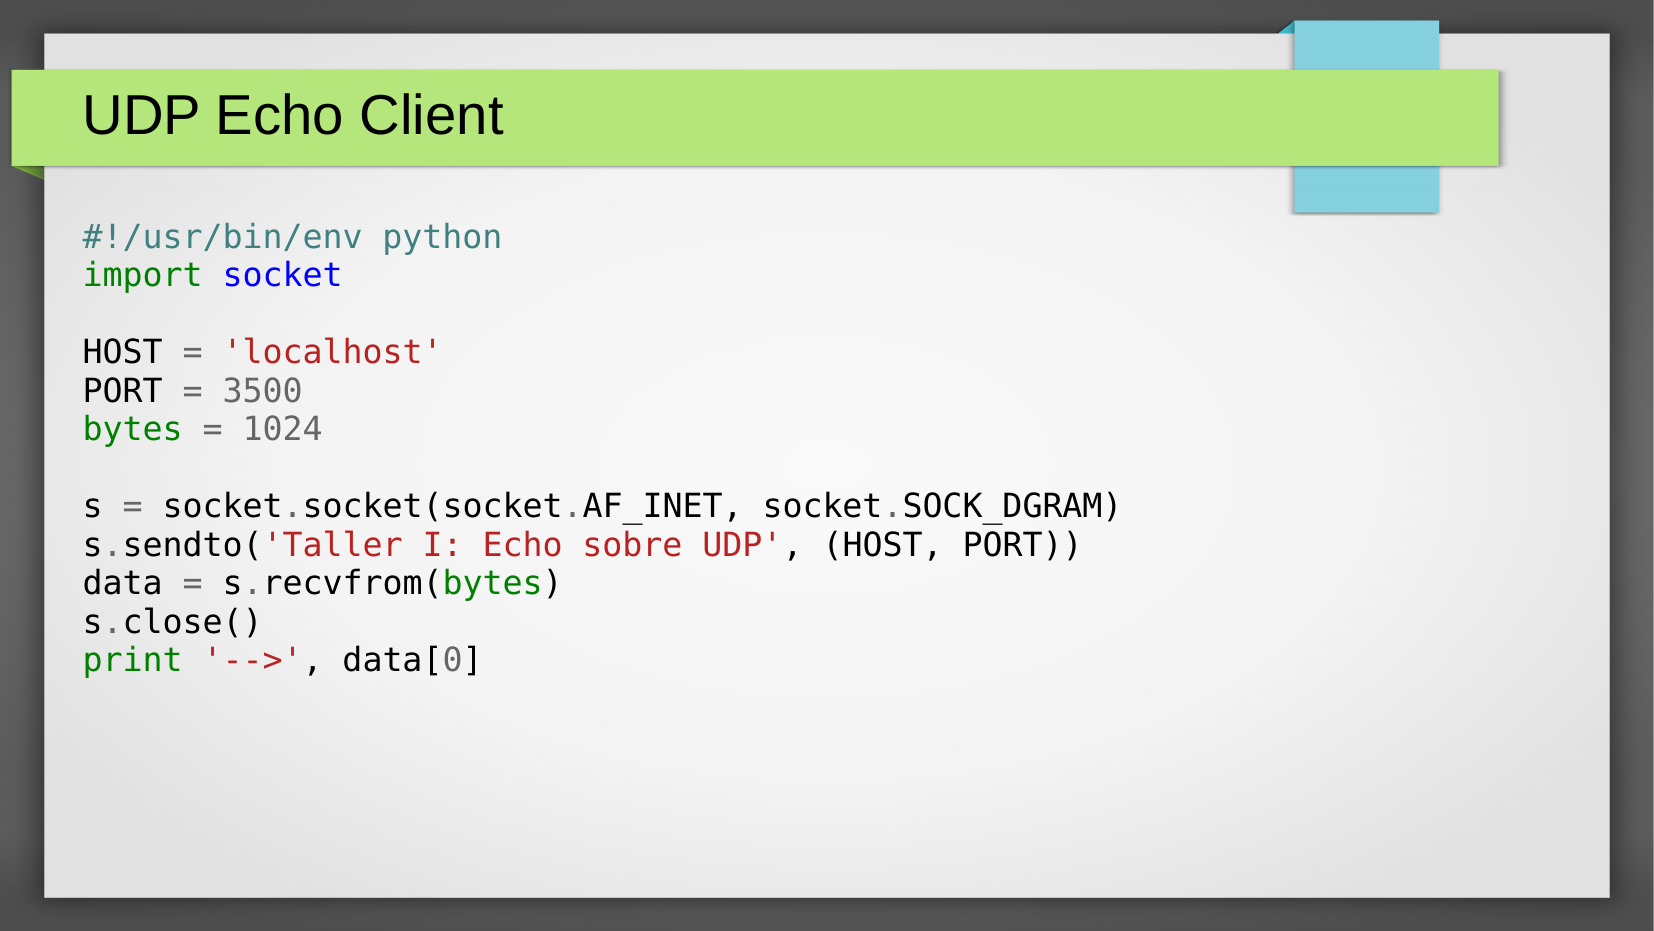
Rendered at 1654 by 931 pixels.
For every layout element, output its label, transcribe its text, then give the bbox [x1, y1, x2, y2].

list #!/usr/bin/env python import socket HOST = 'localhost' PORT = 3500 bytes = 1024 s = socket.socket(socket.AF_INET, socket.SOCK_DGRAM) s.sendto('Taller I: Echo sobre UDP', (HOST, PORT)) data = s.recvfrom(bytes) s.close() print '-->', data[0] [82, 217, 1571, 758]
title UDP Echo Client [82, 70, 1264, 160]
picture [0, 0, 1654, 931]
